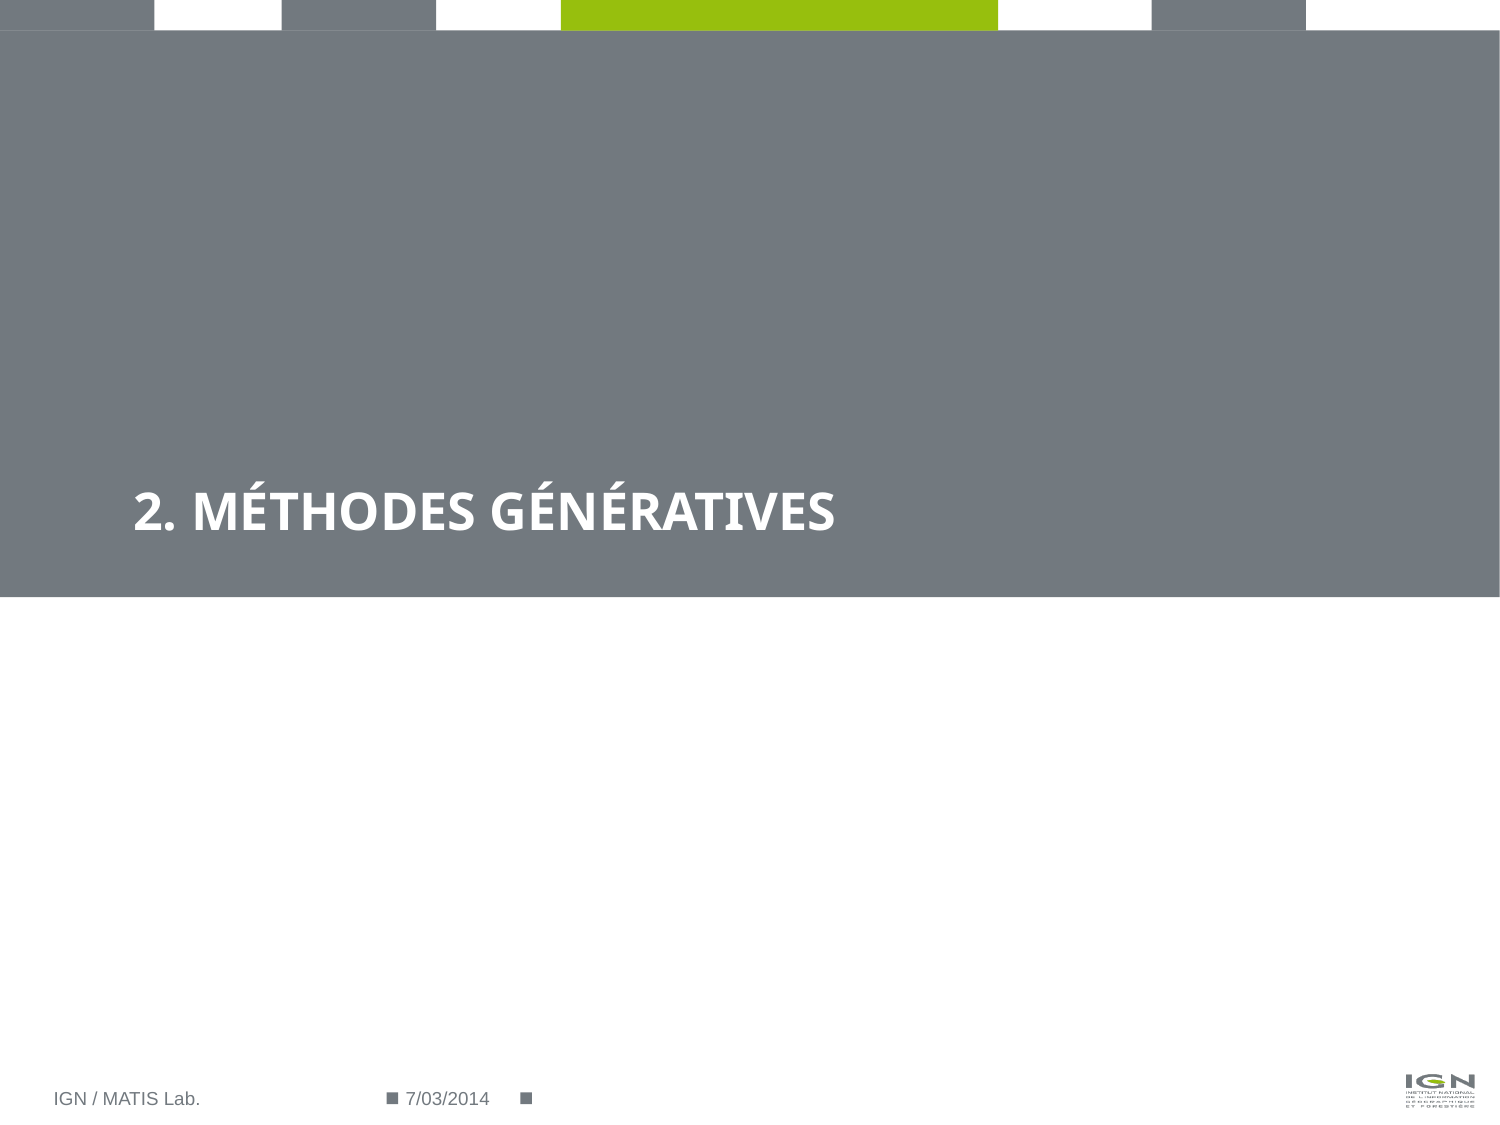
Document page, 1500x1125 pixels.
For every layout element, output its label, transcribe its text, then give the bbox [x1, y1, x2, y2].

text_box 2. MÉTHODES GÉNÉRATIVES [118, 471, 1394, 752]
picture [1404, 1074, 1475, 1108]
text_box 7/03/2014 [390, 1067, 576, 1125]
text_box IGN / MATIS Lab. [39, 1067, 325, 1125]
